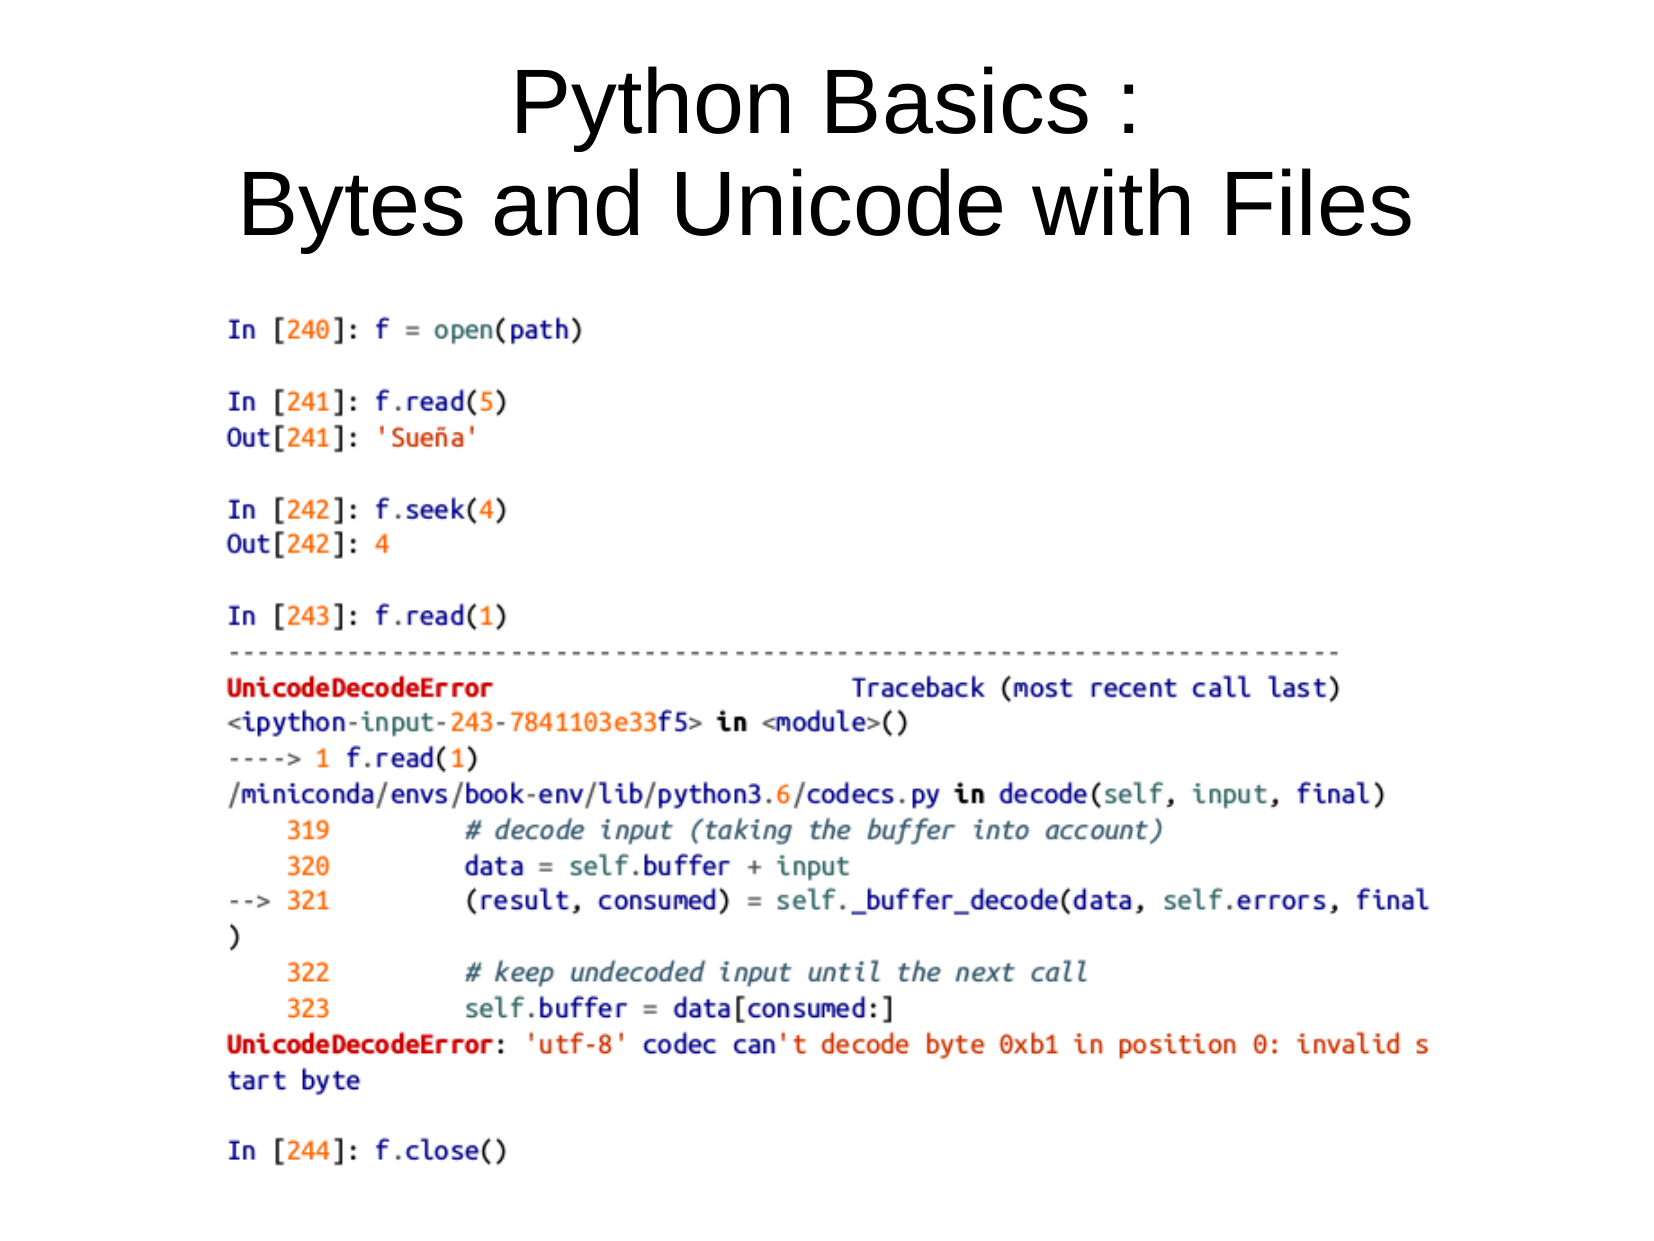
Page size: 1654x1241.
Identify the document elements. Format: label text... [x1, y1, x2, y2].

title Python Basics : Bytes and Unicode with Files [82, 49, 1571, 257]
picture [222, 303, 1435, 1169]
